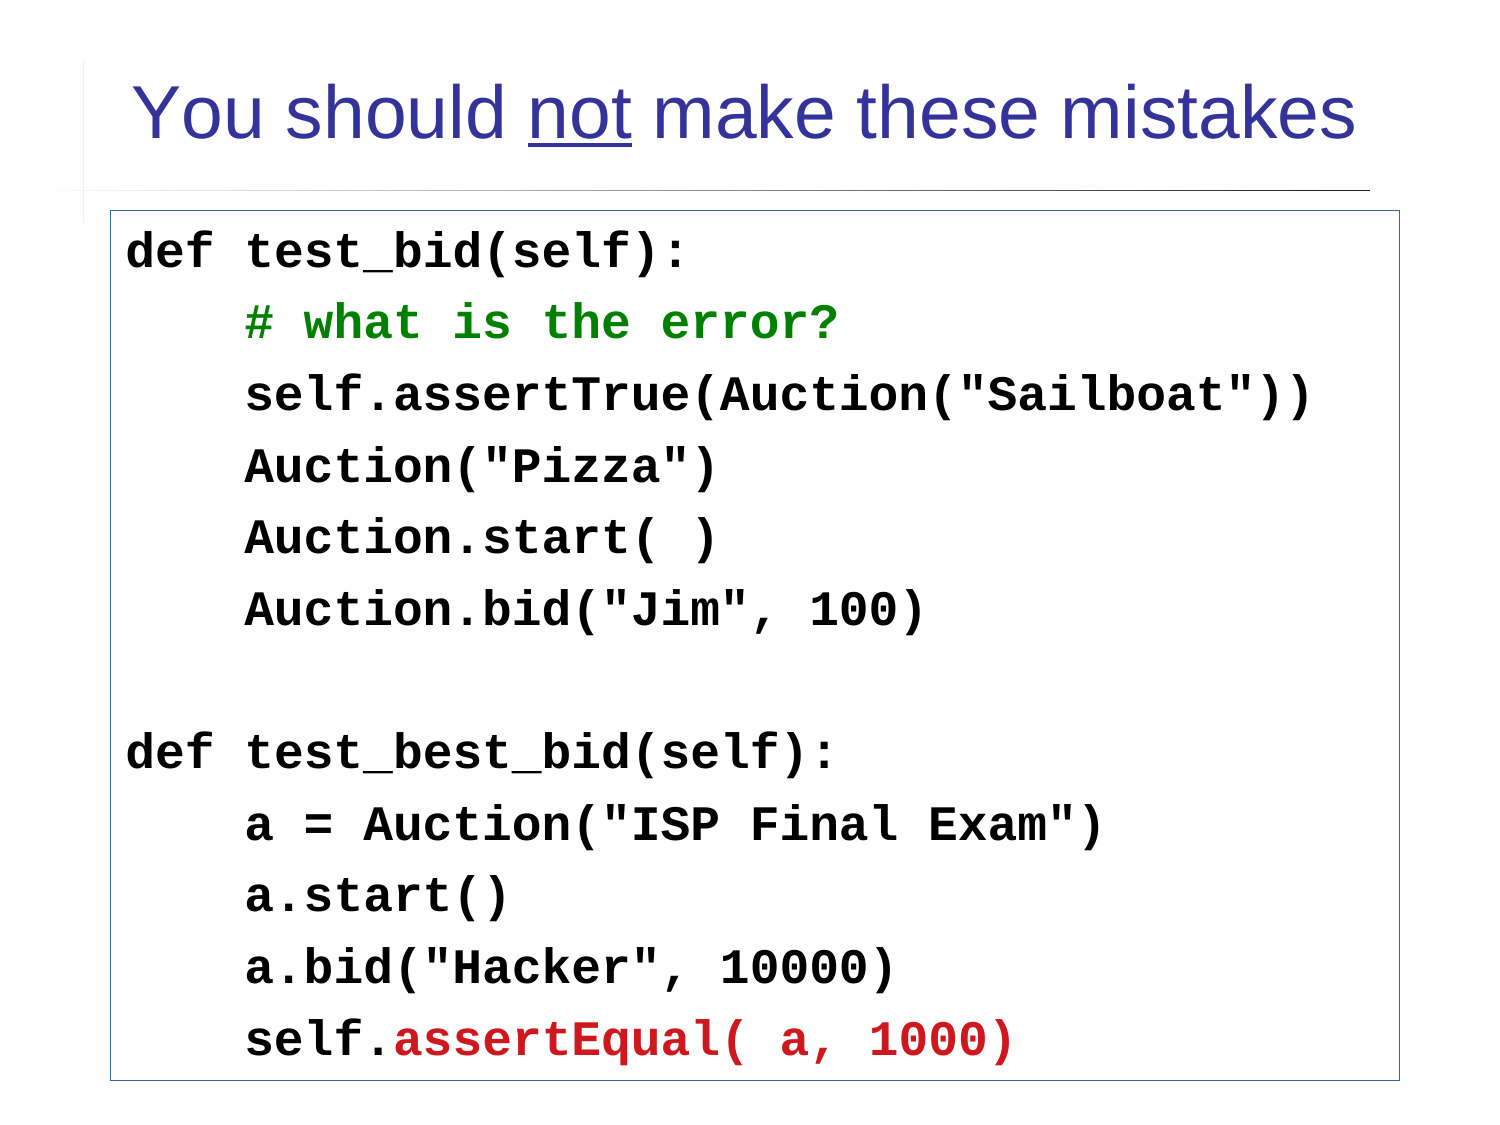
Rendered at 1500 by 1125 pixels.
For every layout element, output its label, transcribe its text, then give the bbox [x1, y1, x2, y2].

title You should not make these mistakes [100, 42, 1389, 174]
list def test_bid(self): # what is the error? self.assertTrue(Auction("Sailboat")) Auction("Pizza") Auction.start( ) Auction.bid("Jim", 100) def test_best_bid(self): a = Auction("ISP Final Exam") a.start() a.bid("Hacker", 10000) self.assertEqual( a, 1000) [110, 210, 1400, 1081]
